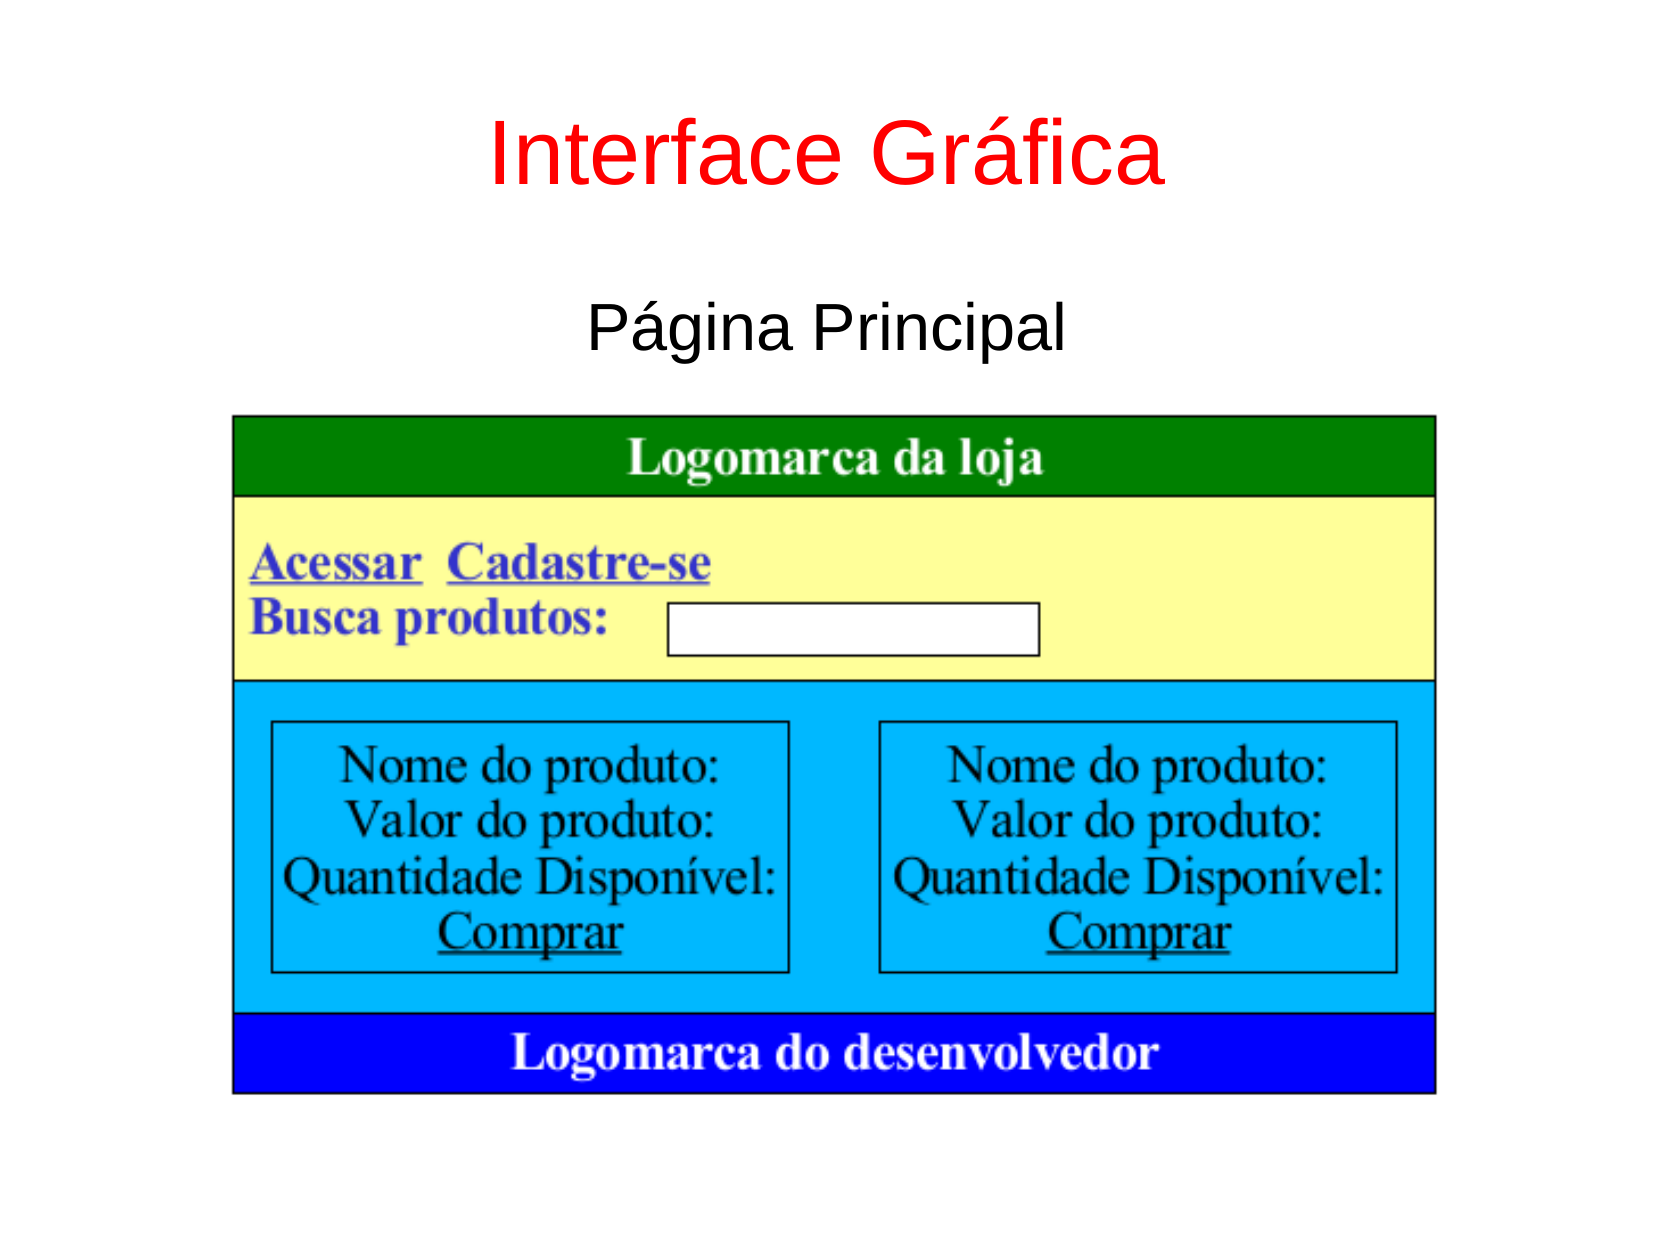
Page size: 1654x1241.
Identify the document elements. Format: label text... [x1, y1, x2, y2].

list Página Principal [82, 290, 1571, 1010]
picture [210, 393, 1469, 1111]
title Interface Gráfica [82, 49, 1571, 257]
